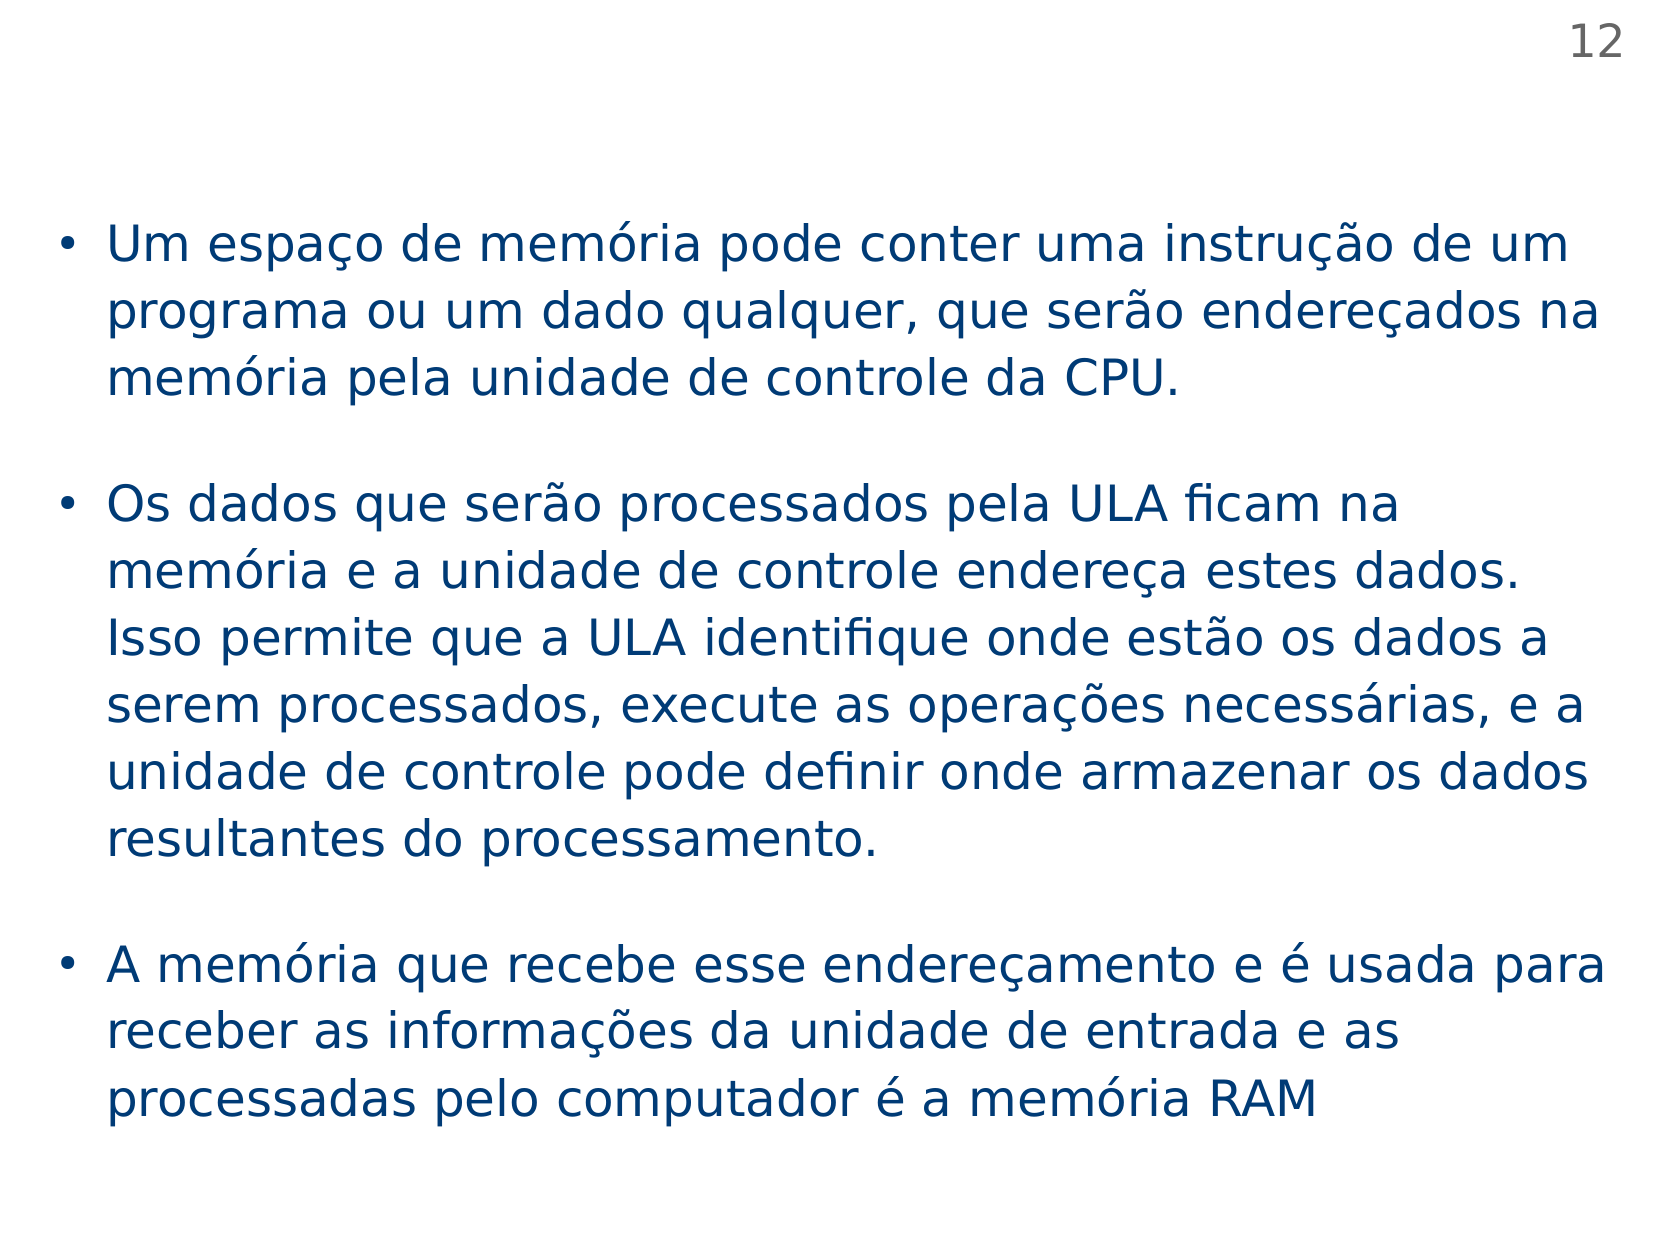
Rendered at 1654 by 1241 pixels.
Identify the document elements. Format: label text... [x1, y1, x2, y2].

list Um espaço de memória pode conter uma instrução de um programa ou um dado qualquer, que serão endereçados na memória pela unidade de controle da CPU. Os dados que serão processados pela ULA ficam na memória e a unidade de controle endereça estes dados. Isso permite que a ULA identifique onde estão os dados a serem processados, execute as operações necessárias, e a unidade de controle pode definir onde armazenar os dados resultantes do processamento. A memória que recebe esse endereçamento e é usada para receber as informações da unidade de entrada e as processadas pelo computador é a memória RAM [59, 206, 1625, 1211]
